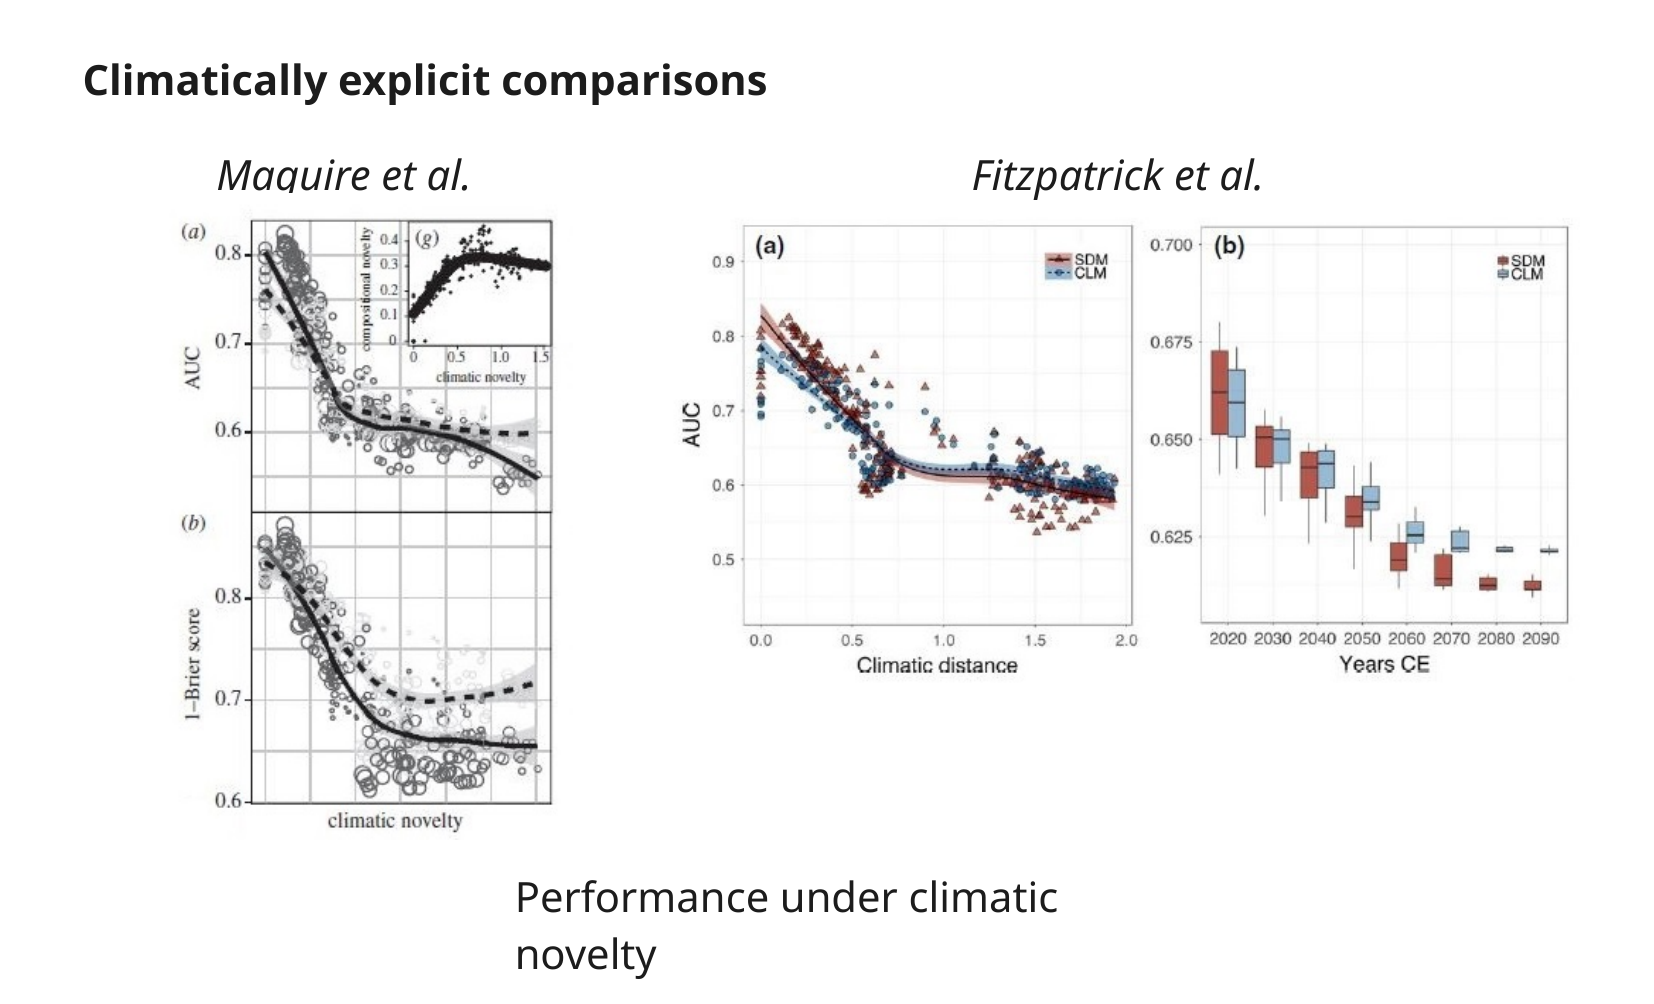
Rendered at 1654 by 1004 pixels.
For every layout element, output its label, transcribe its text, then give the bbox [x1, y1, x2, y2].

text_box Maguire et al. (2016) [216, 145, 567, 193]
picture [663, 207, 1594, 697]
text_box Fitzpatrick et al. (2018) [971, 145, 1371, 207]
picture [155, 193, 573, 840]
text_box Performance under climatic novelty [514, 868, 1139, 948]
text_box Climatically explicit comparisons [82, 51, 1571, 130]
